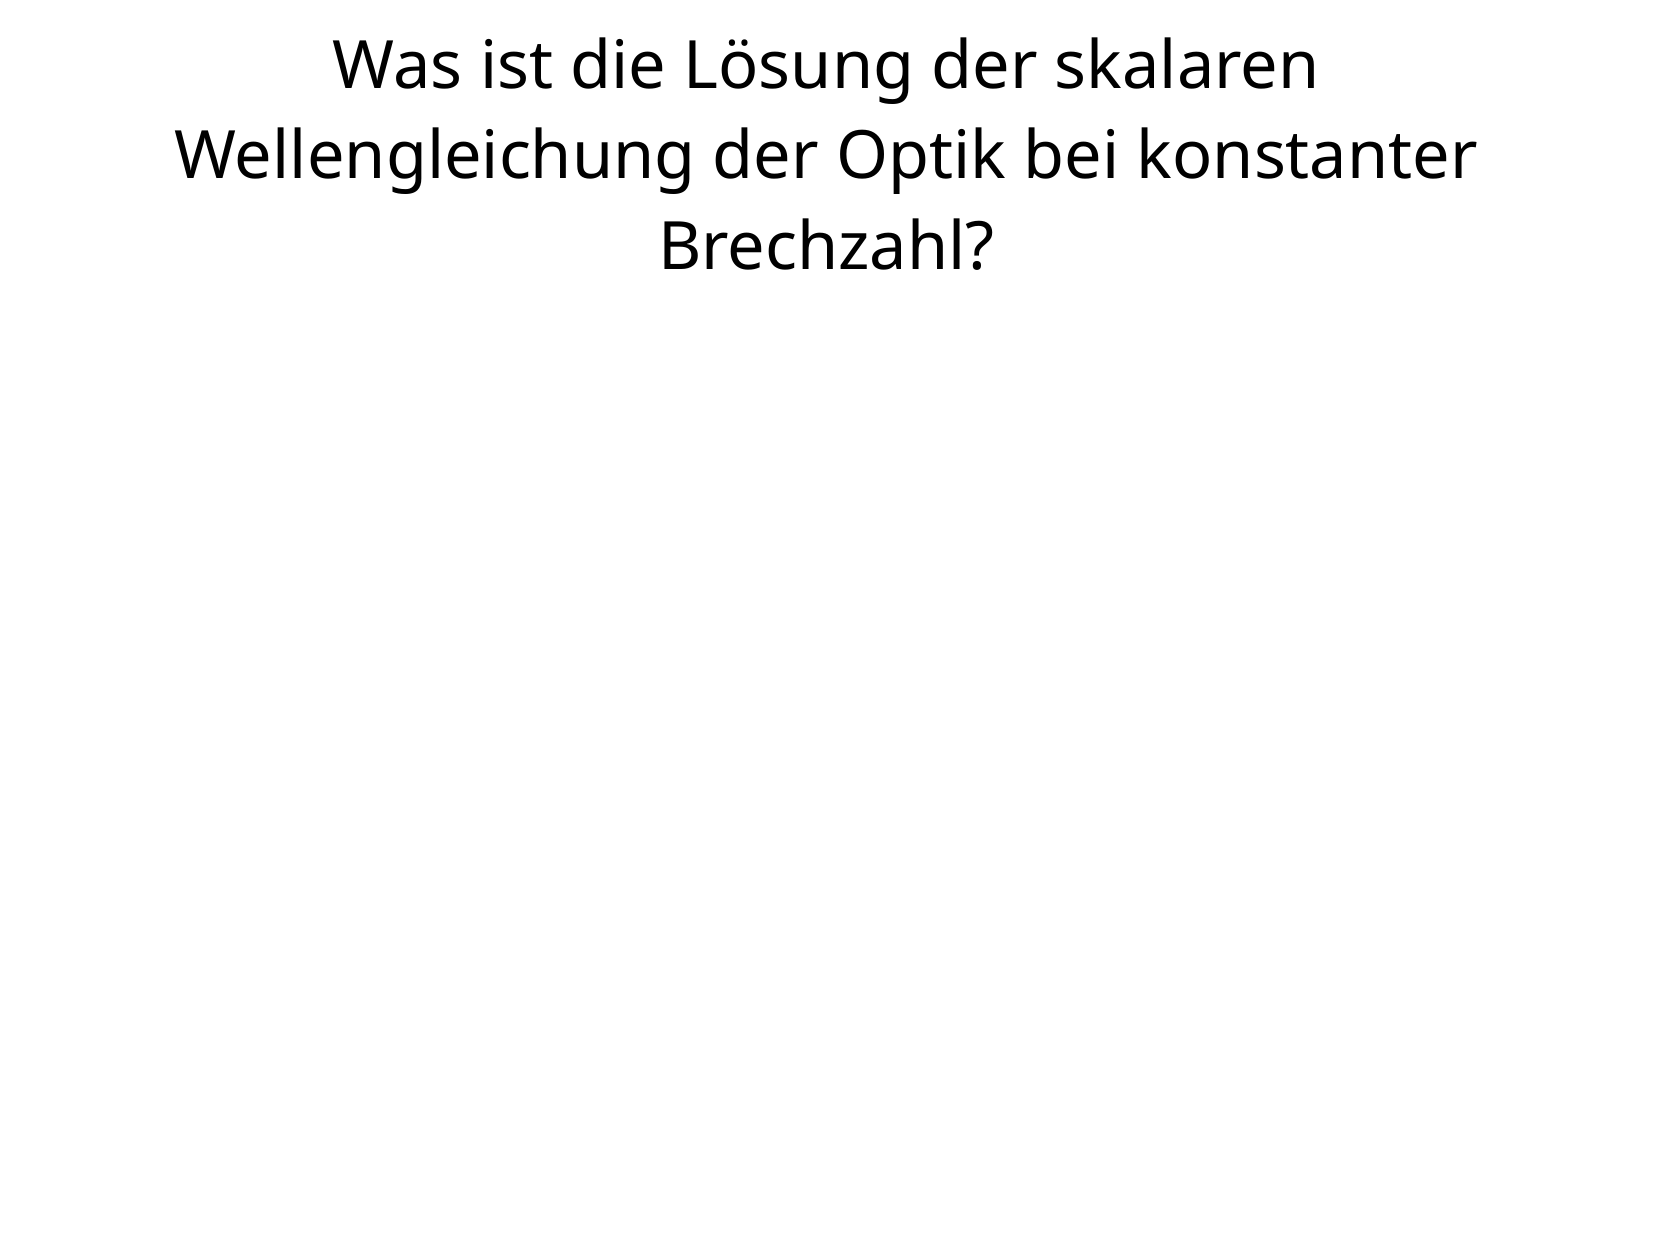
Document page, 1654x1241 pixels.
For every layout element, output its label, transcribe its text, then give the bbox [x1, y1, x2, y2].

title Was ist die Lösung der skalaren Wellengleichung der Optik bei konstanter Brechzahl? [82, 49, 1571, 257]
